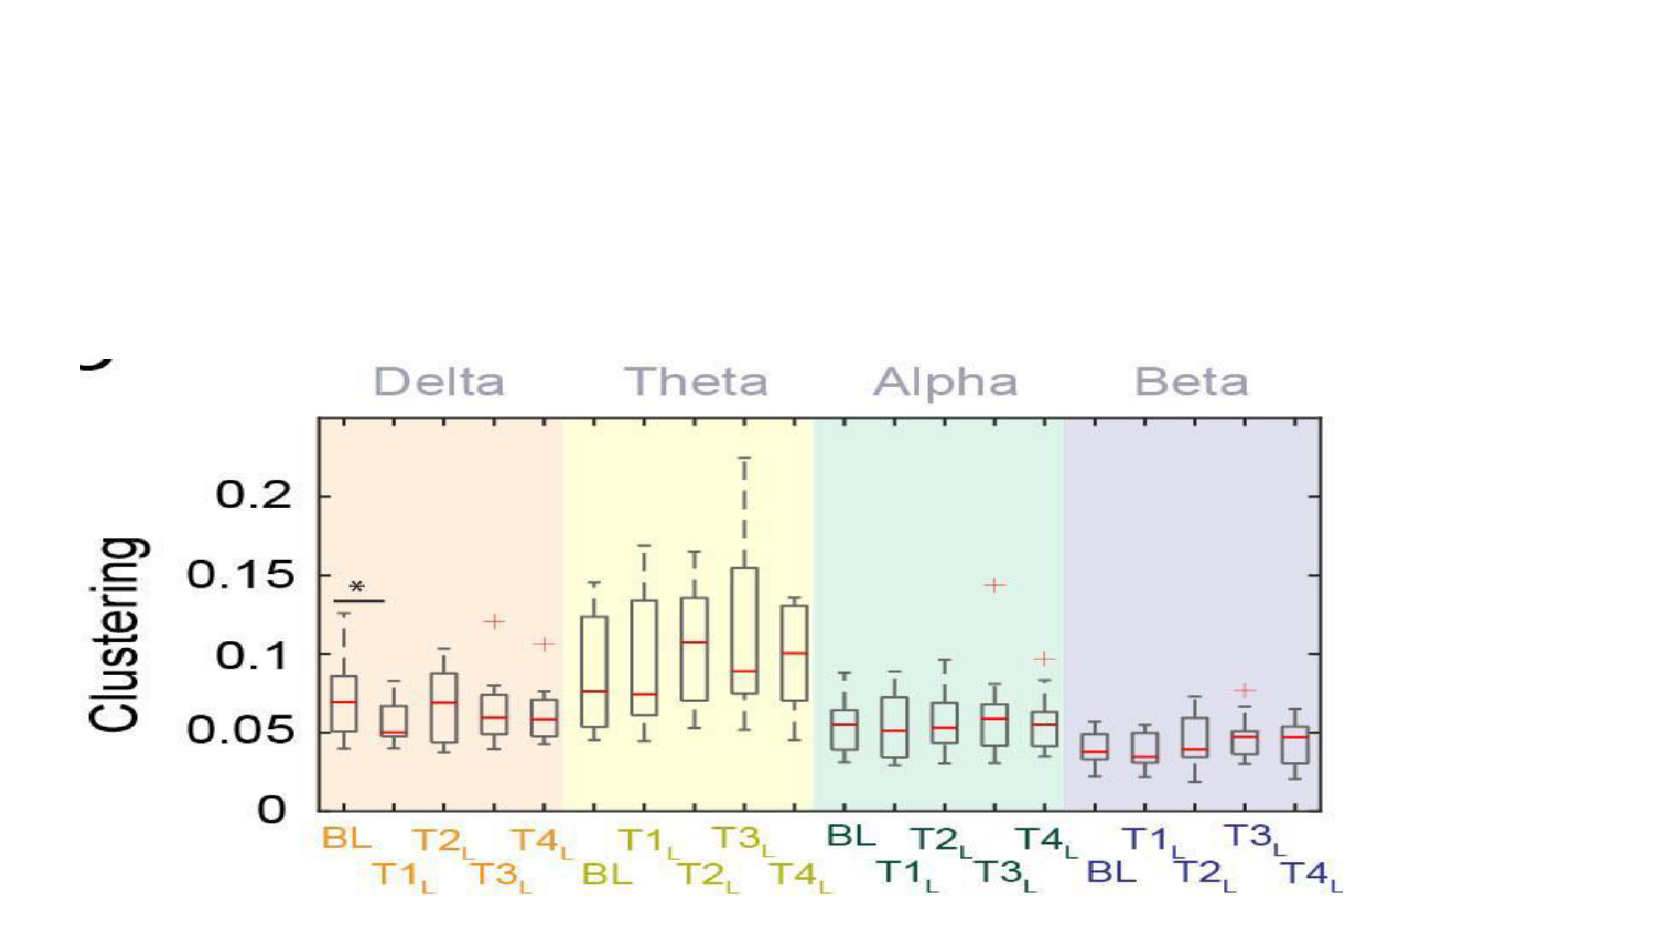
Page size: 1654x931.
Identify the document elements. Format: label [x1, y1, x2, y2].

picture [80, 359, 1351, 896]
